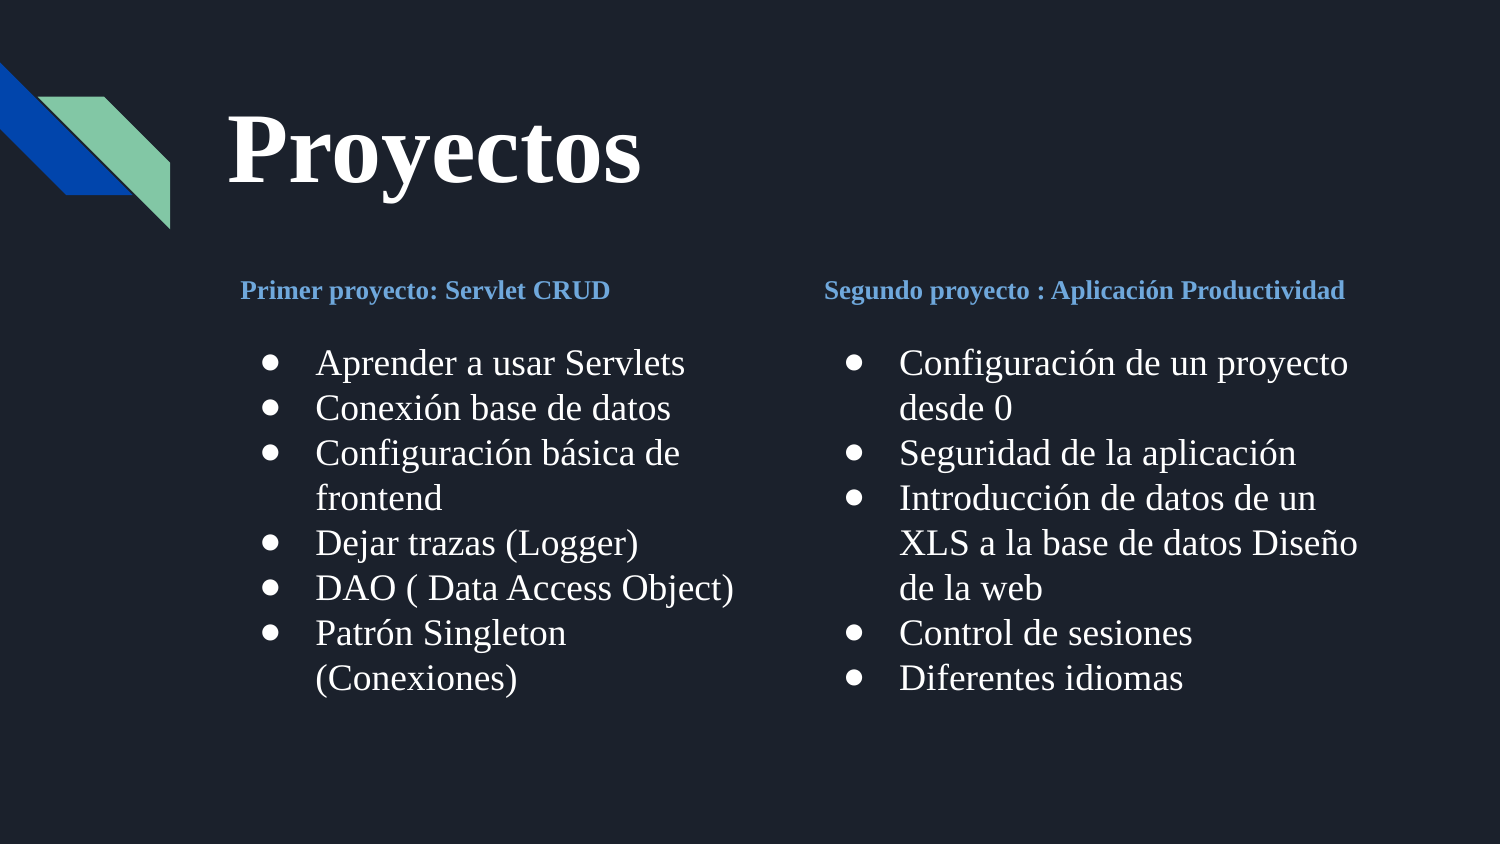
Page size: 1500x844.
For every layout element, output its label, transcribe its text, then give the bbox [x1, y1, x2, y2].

title Proyectos [212, 67, 1368, 217]
list Primer proyecto: Servlet CRUD Aprender a usar Servlets Conexión base de datos Configuración básica de frontend Dejar trazas (Logger) DAO ( Data Access Object) Patrón Singleton (Conexiones) [225, 257, 784, 735]
list Segundo proyecto : Aplicación Productividad Configuración de un proyecto desde 0 Seguridad de la aplicación Introducción de datos de un XLS a la base de datos Diseño de la web Control de sesiones Diferentes idiomas [809, 257, 1382, 735]
